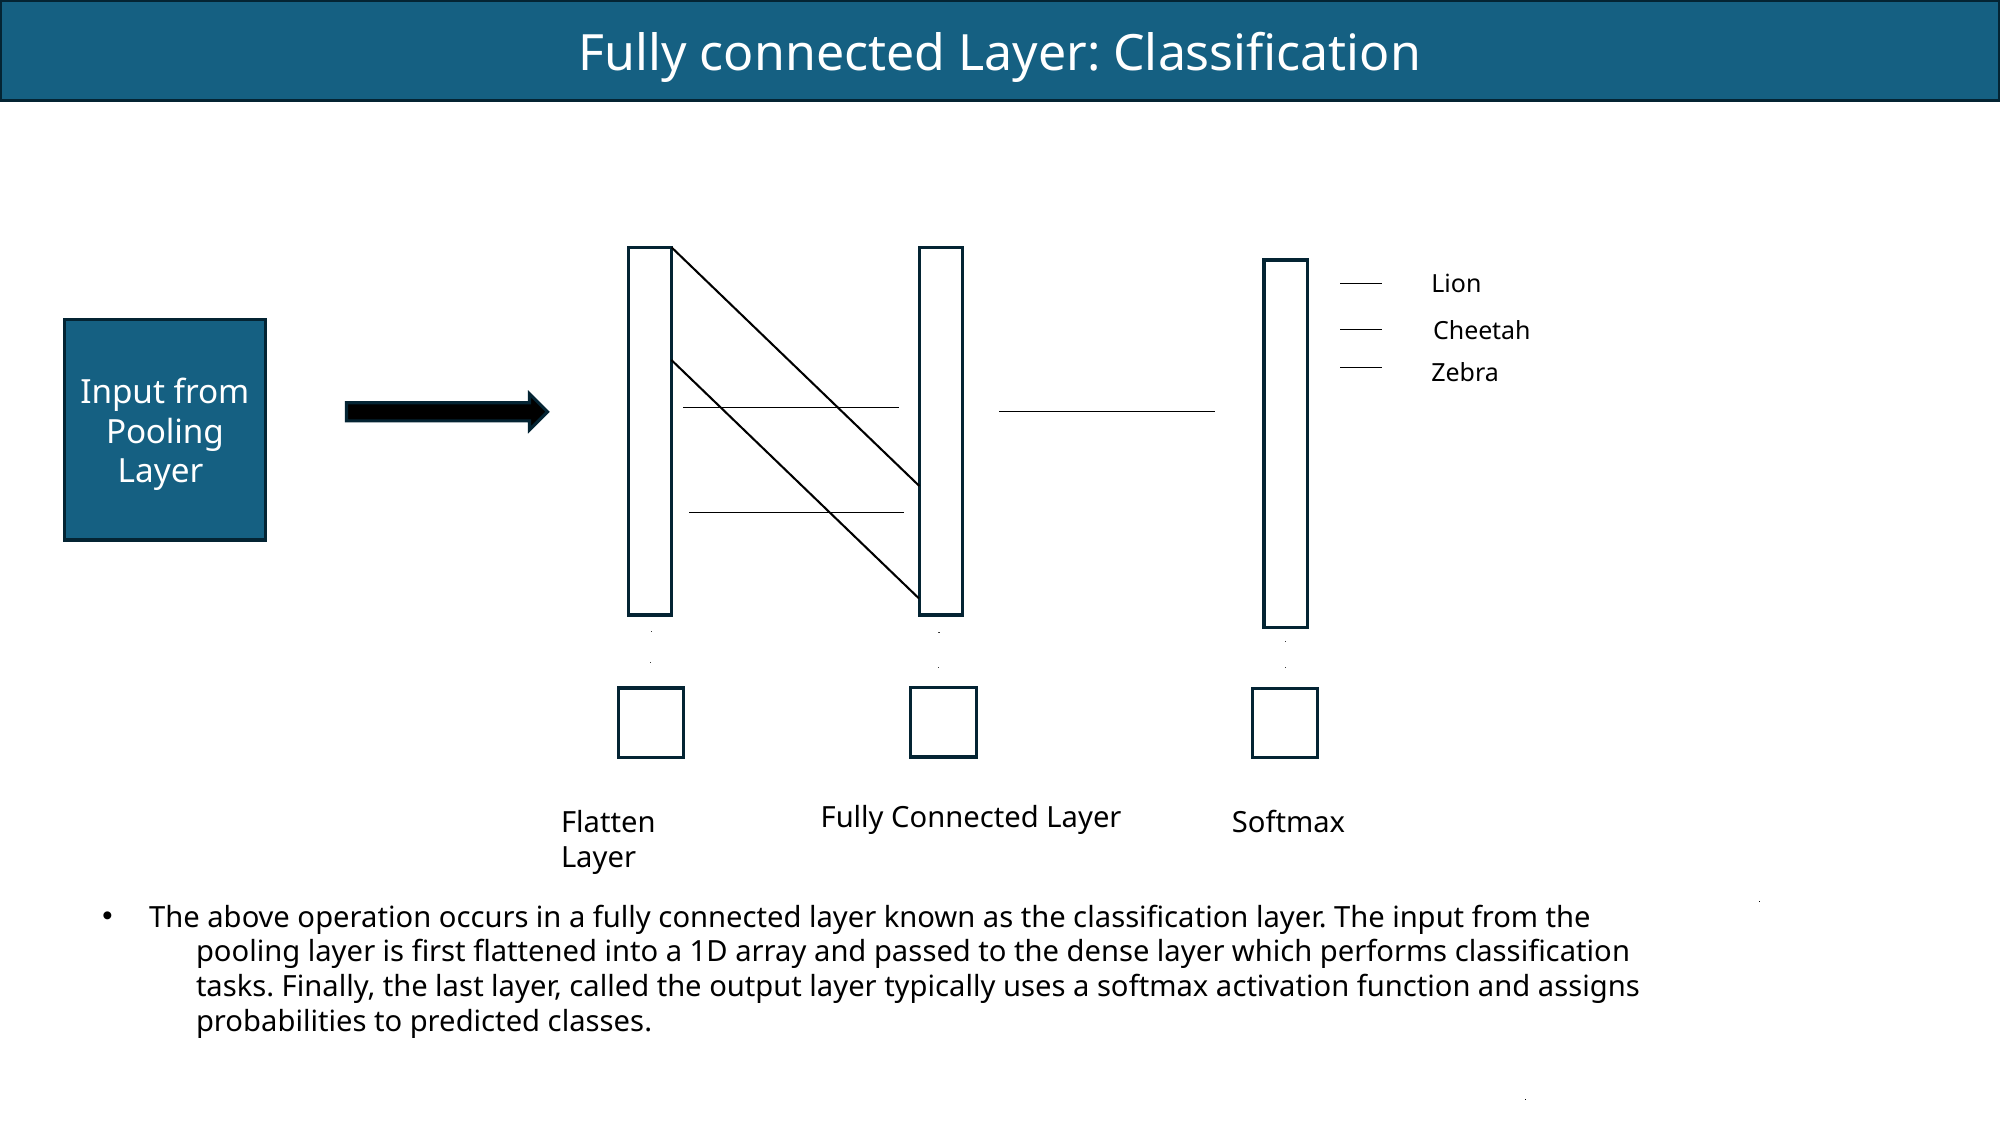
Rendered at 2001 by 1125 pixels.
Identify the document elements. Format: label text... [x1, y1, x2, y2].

text_box Lion [1416, 260, 1494, 306]
text_box Input from Pooling Layer [64, 319, 266, 540]
text_box Flatten Layer [546, 795, 754, 847]
text_box Fully connected Layer: Classification [0, 0, 2000, 101]
text_box Zebra [1416, 348, 1511, 395]
text_box [346, 393, 548, 430]
text_box Cheetah [1418, 306, 1541, 353]
text_box Fully Connected Layer [805, 790, 1121, 841]
text_box The above operation occurs in a fully connected layer known as the classification layer. The input from the pooling layer is first flattened into a 1D array and passed to the dense layer which performs classification tasks. Finally, the last layer, called the output layer typically uses a softmax activation function and assigns probabilities to predicted classes. [87, 890, 1709, 1012]
text_box Softmax [1216, 795, 1354, 847]
